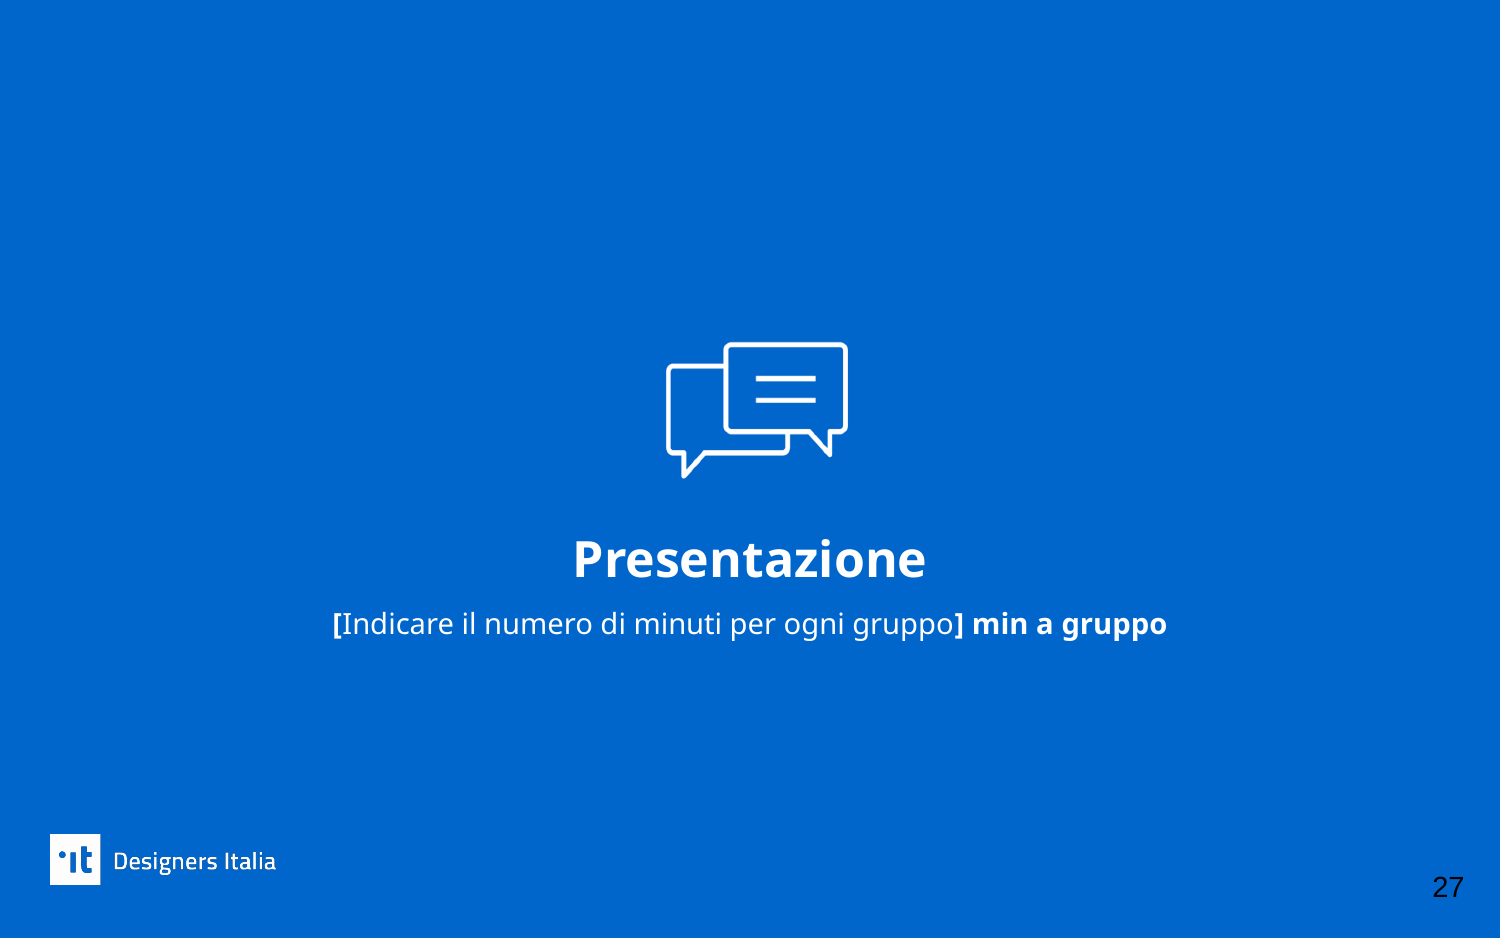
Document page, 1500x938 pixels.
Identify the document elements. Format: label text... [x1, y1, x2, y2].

text_box Presentazione [Indicare il numero di minuti per ogni gruppo] min a gruppo [89, 491, 1411, 647]
picture [50, 834, 289, 885]
picture [625, 296, 875, 491]
slide_number <numero> [1389, 850, 1480, 922]
